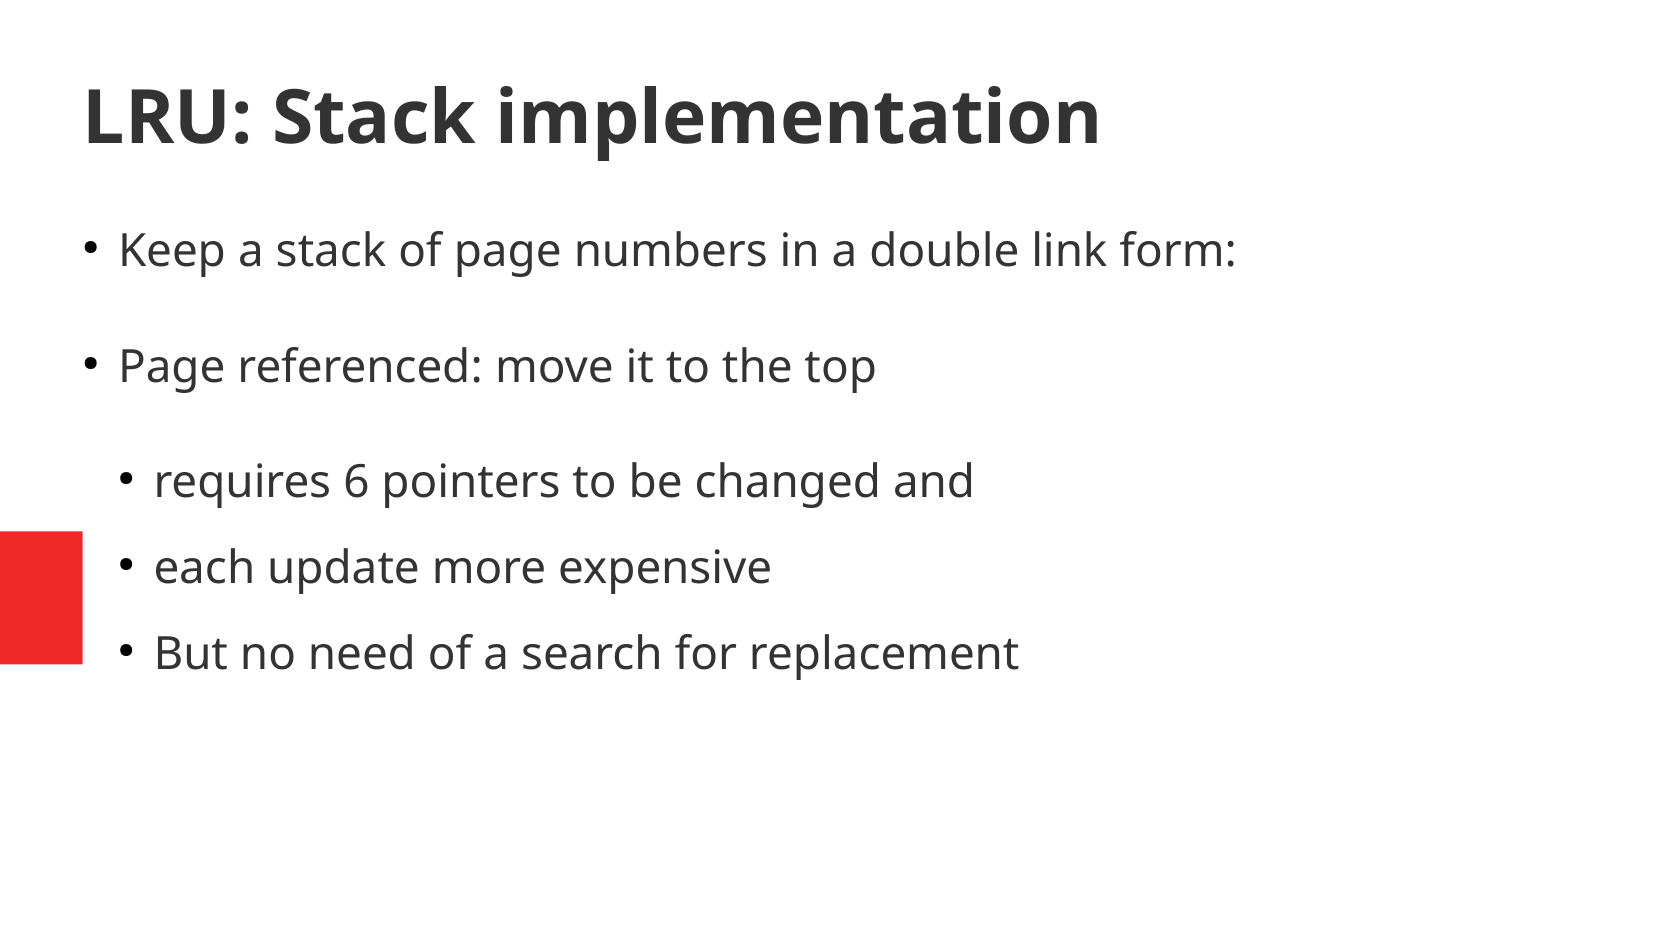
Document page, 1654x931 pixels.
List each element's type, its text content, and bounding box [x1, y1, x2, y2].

title LRU: Stack implementation [82, 37, 1571, 193]
list Keep a stack of page numbers in a double link form: Page referenced: move it to the top requires 6 pointers to be changed and each update more expensive But no need of a search for replacement [82, 217, 1595, 910]
